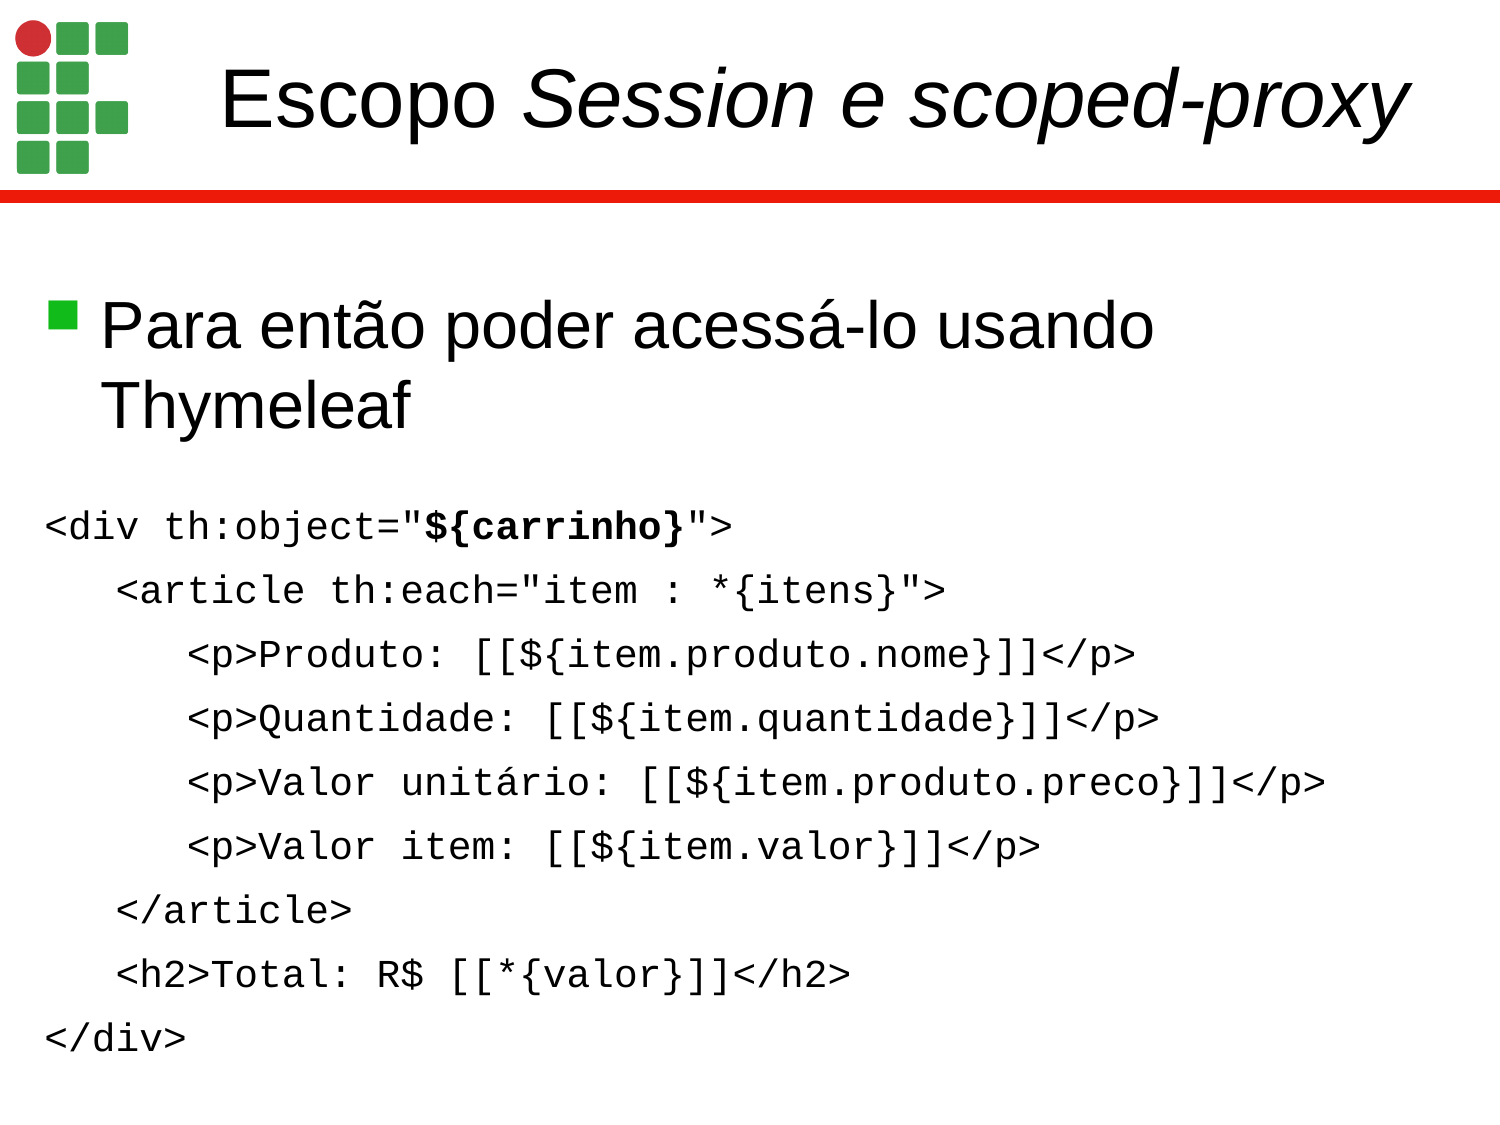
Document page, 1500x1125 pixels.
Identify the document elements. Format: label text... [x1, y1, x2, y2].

list Para então poder acessá-lo usando Thymeleaf <div th:object="${carrinho}"> <article th:each="item : *{itens}"> <p>Produto: [[${item.produto.nome}]]</p> <p>Quantidade: [[${item.quantidade}]]</p> <p>Valor unitário: [[${item.produto.preco}]]</p> <p>Valor item: [[${item.valor}]]</p> </article> <h2>Total: R$ [[*{valor}]]</h2> </div> [29, 219, 1471, 1102]
picture [14, 16, 130, 178]
title Escopo Session e scoped-proxy [153, 0, 1477, 202]
